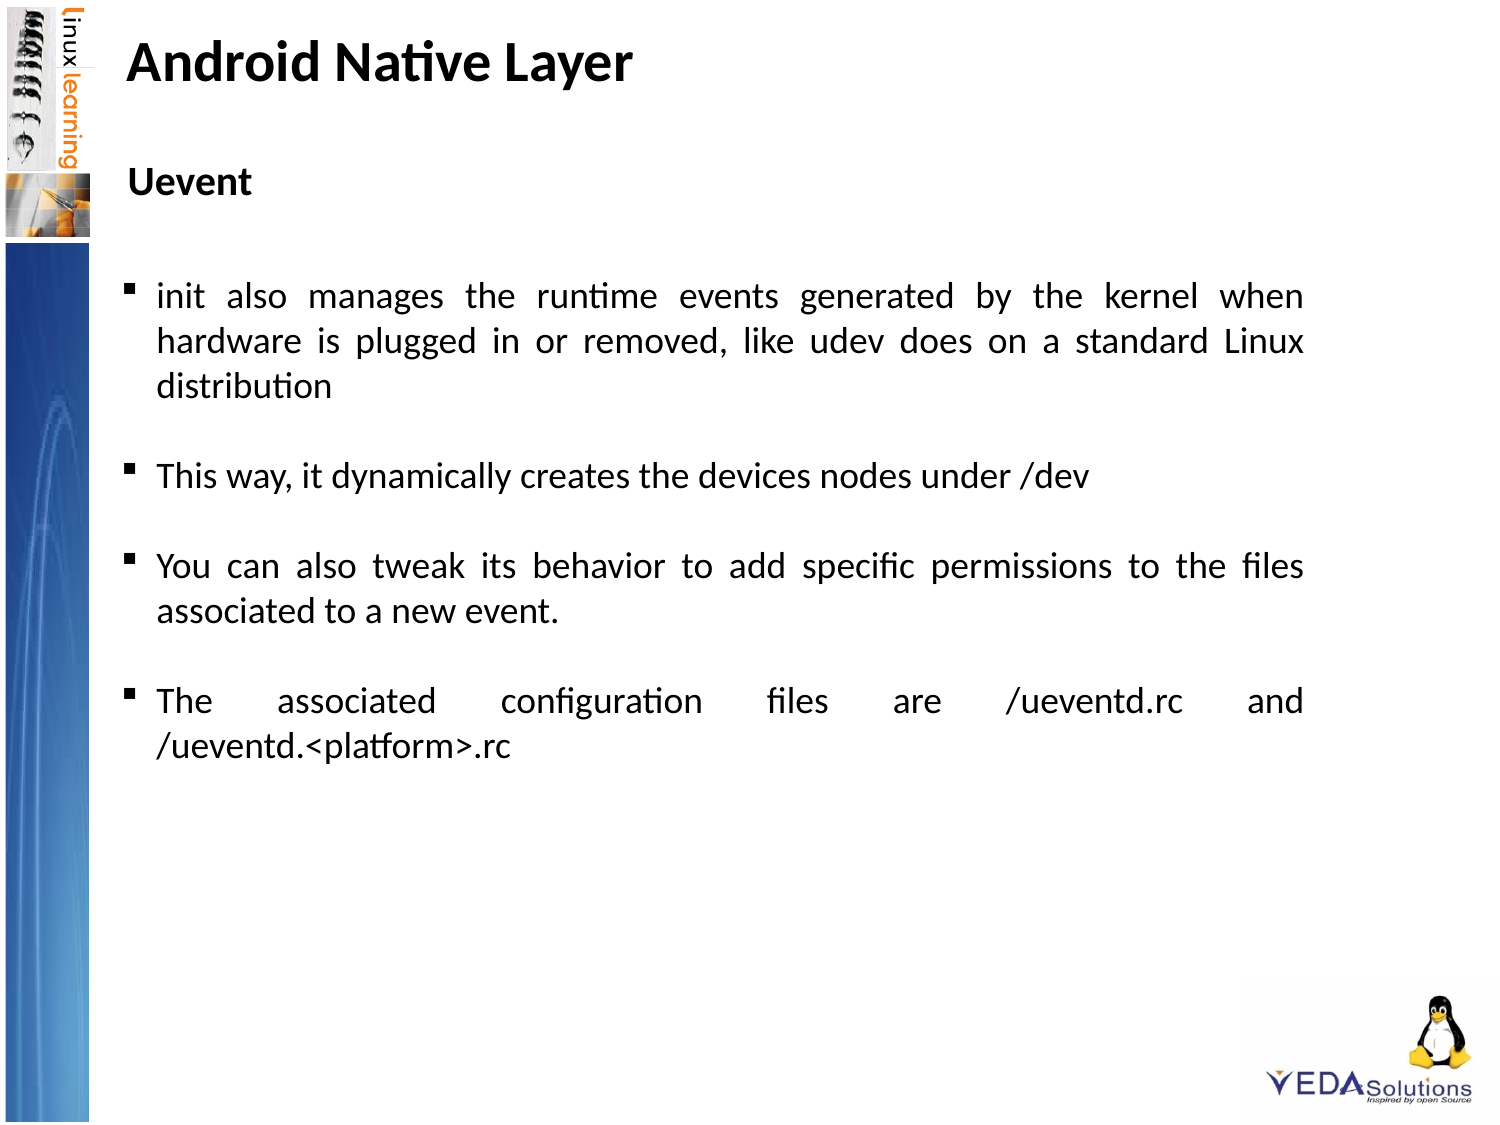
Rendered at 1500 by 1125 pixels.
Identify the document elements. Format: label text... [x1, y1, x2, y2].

text_box init also manages the runtime events generated by the kernel when hardware is plugged in or removed, like udev does on a standard Linux distribution This way, it dynamically creates the devices nodes under /dev You can also tweak its behavior to add specific permissions to the files associated to a new event. The associated configuration files are /ueventd.rc and /ueventd.<platform>.rc [106, 213, 1320, 1023]
text_box Uevent [112, 156, 856, 220]
picture [1245, 977, 1500, 1125]
picture [5, 0, 97, 237]
text_box Android Native Layer [112, 15, 1425, 167]
picture [5, 243, 89, 1122]
